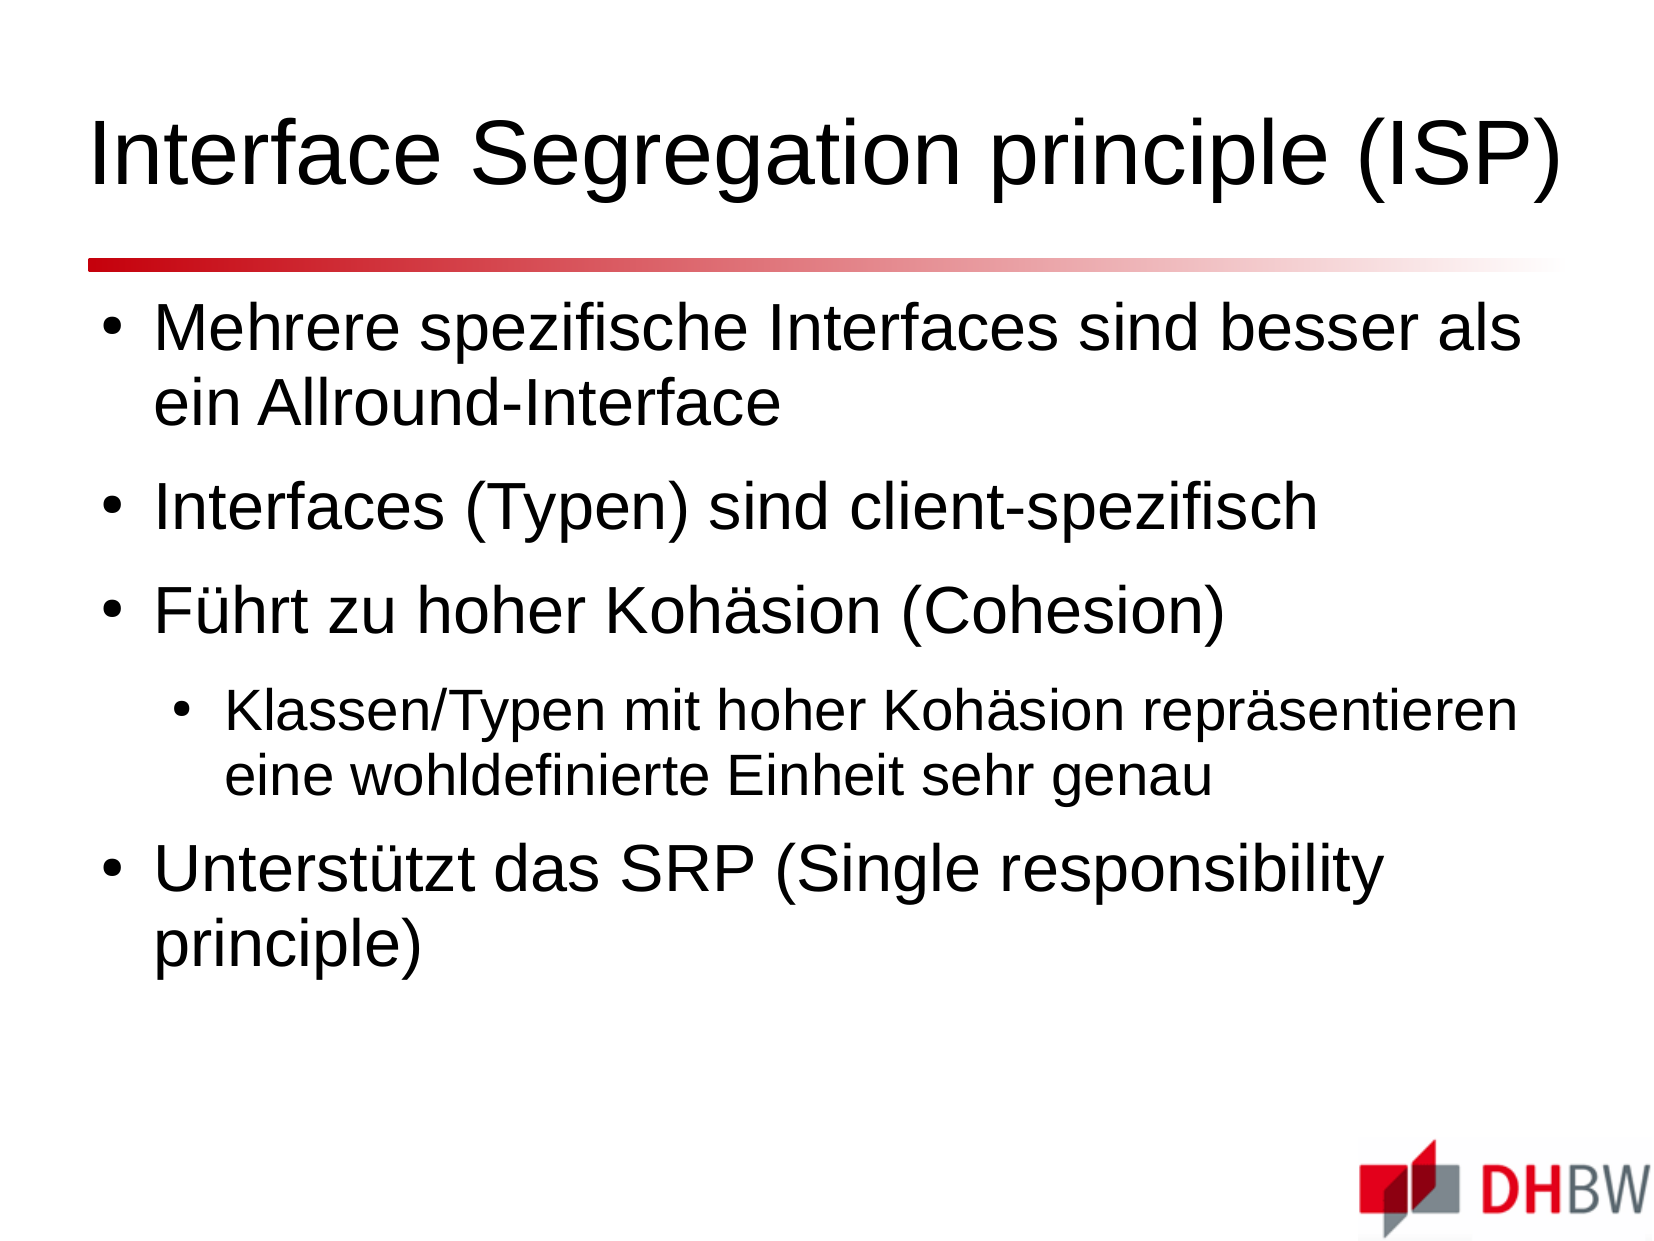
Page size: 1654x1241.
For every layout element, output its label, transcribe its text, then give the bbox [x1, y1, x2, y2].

title Interface Segregation principle (ISP) [82, 56, 1571, 250]
list Mehrere spezifische Interfaces sind besser als ein Allround-Interface Interfaces (Typen) sind client-spezifisch Führt zu hoher Kohäsion (Cohesion) Klassen/Typen mit hoher Kohäsion repräsentieren eine wohldefinierte Einheit sehr genau Unterstützt das SRP (Single responsibility principle) [82, 290, 1571, 1094]
picture [1358, 1137, 1652, 1241]
